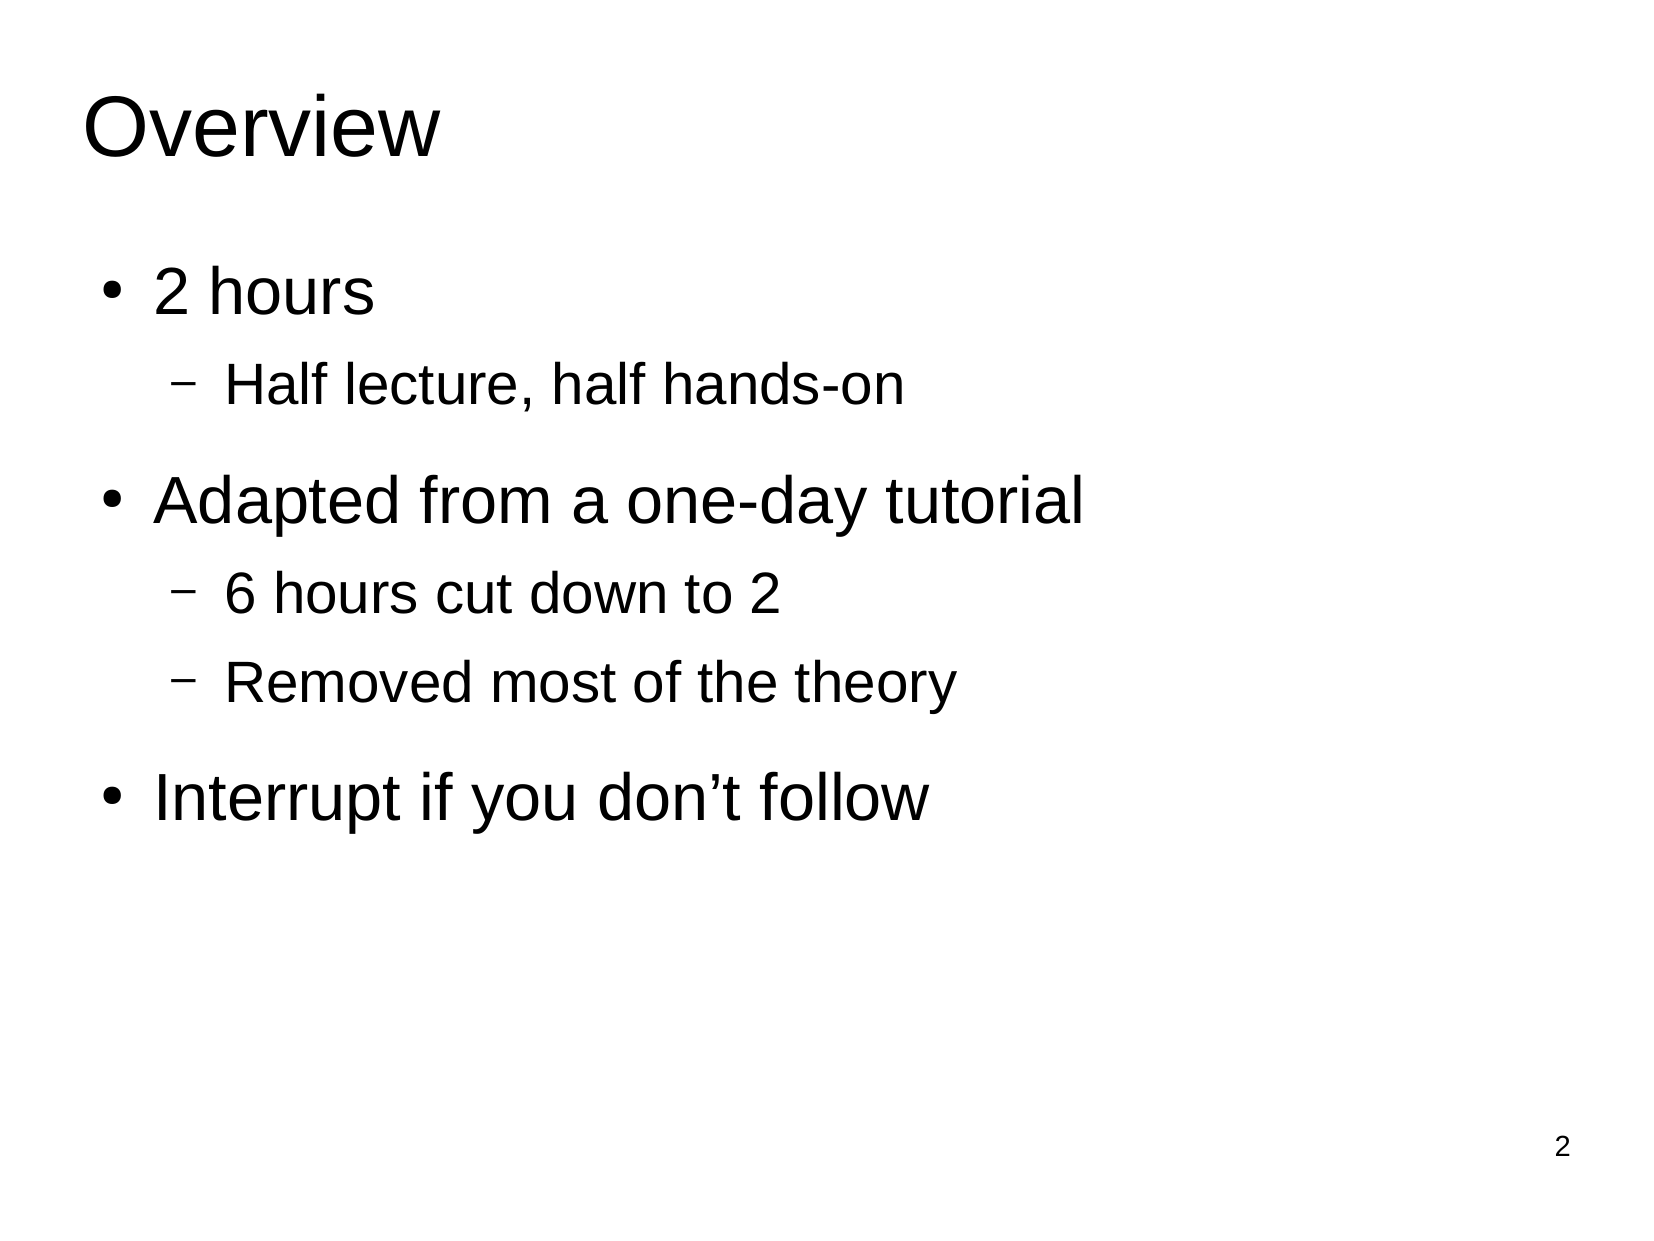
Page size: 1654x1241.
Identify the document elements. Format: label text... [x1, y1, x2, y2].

list 2 hours Half lecture, half hands-on Adapted from a one-day tutorial 6 hours cut down to 2 Removed most of the theory Interrupt if you don’t follow [82, 253, 1571, 1118]
title Overview [82, 49, 1571, 204]
